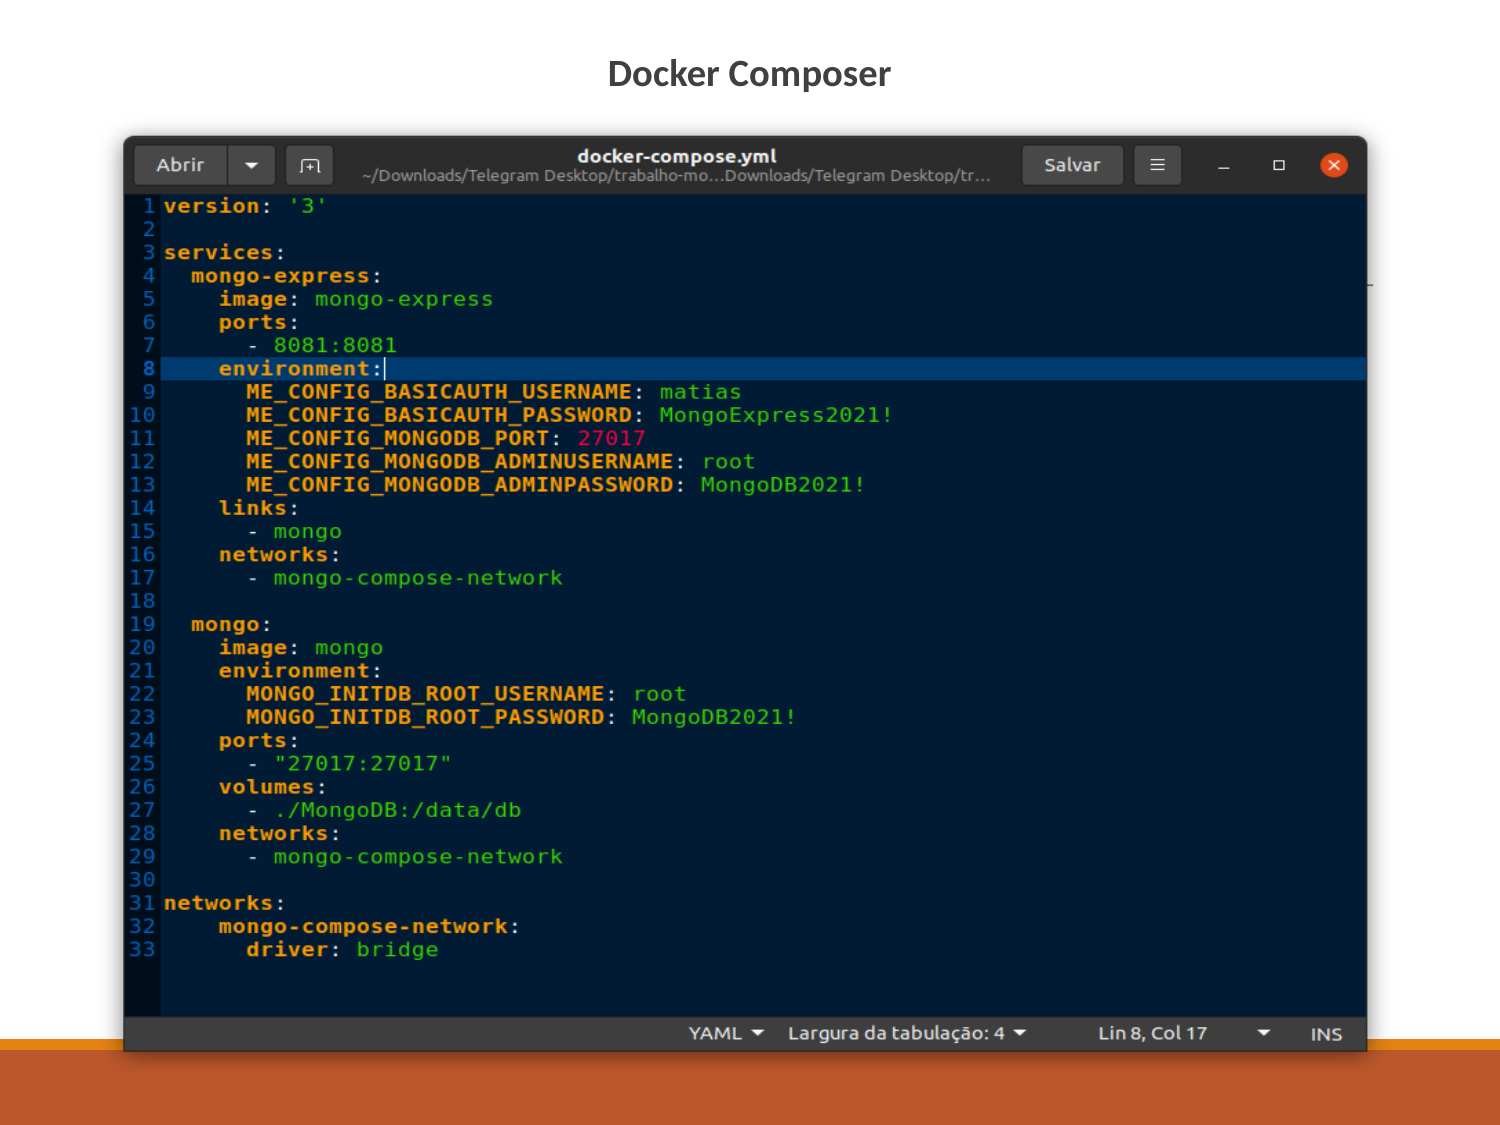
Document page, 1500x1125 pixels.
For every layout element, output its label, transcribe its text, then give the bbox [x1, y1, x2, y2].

picture [89, 109, 1402, 1086]
title Docker Composer [0, 47, 1500, 102]
